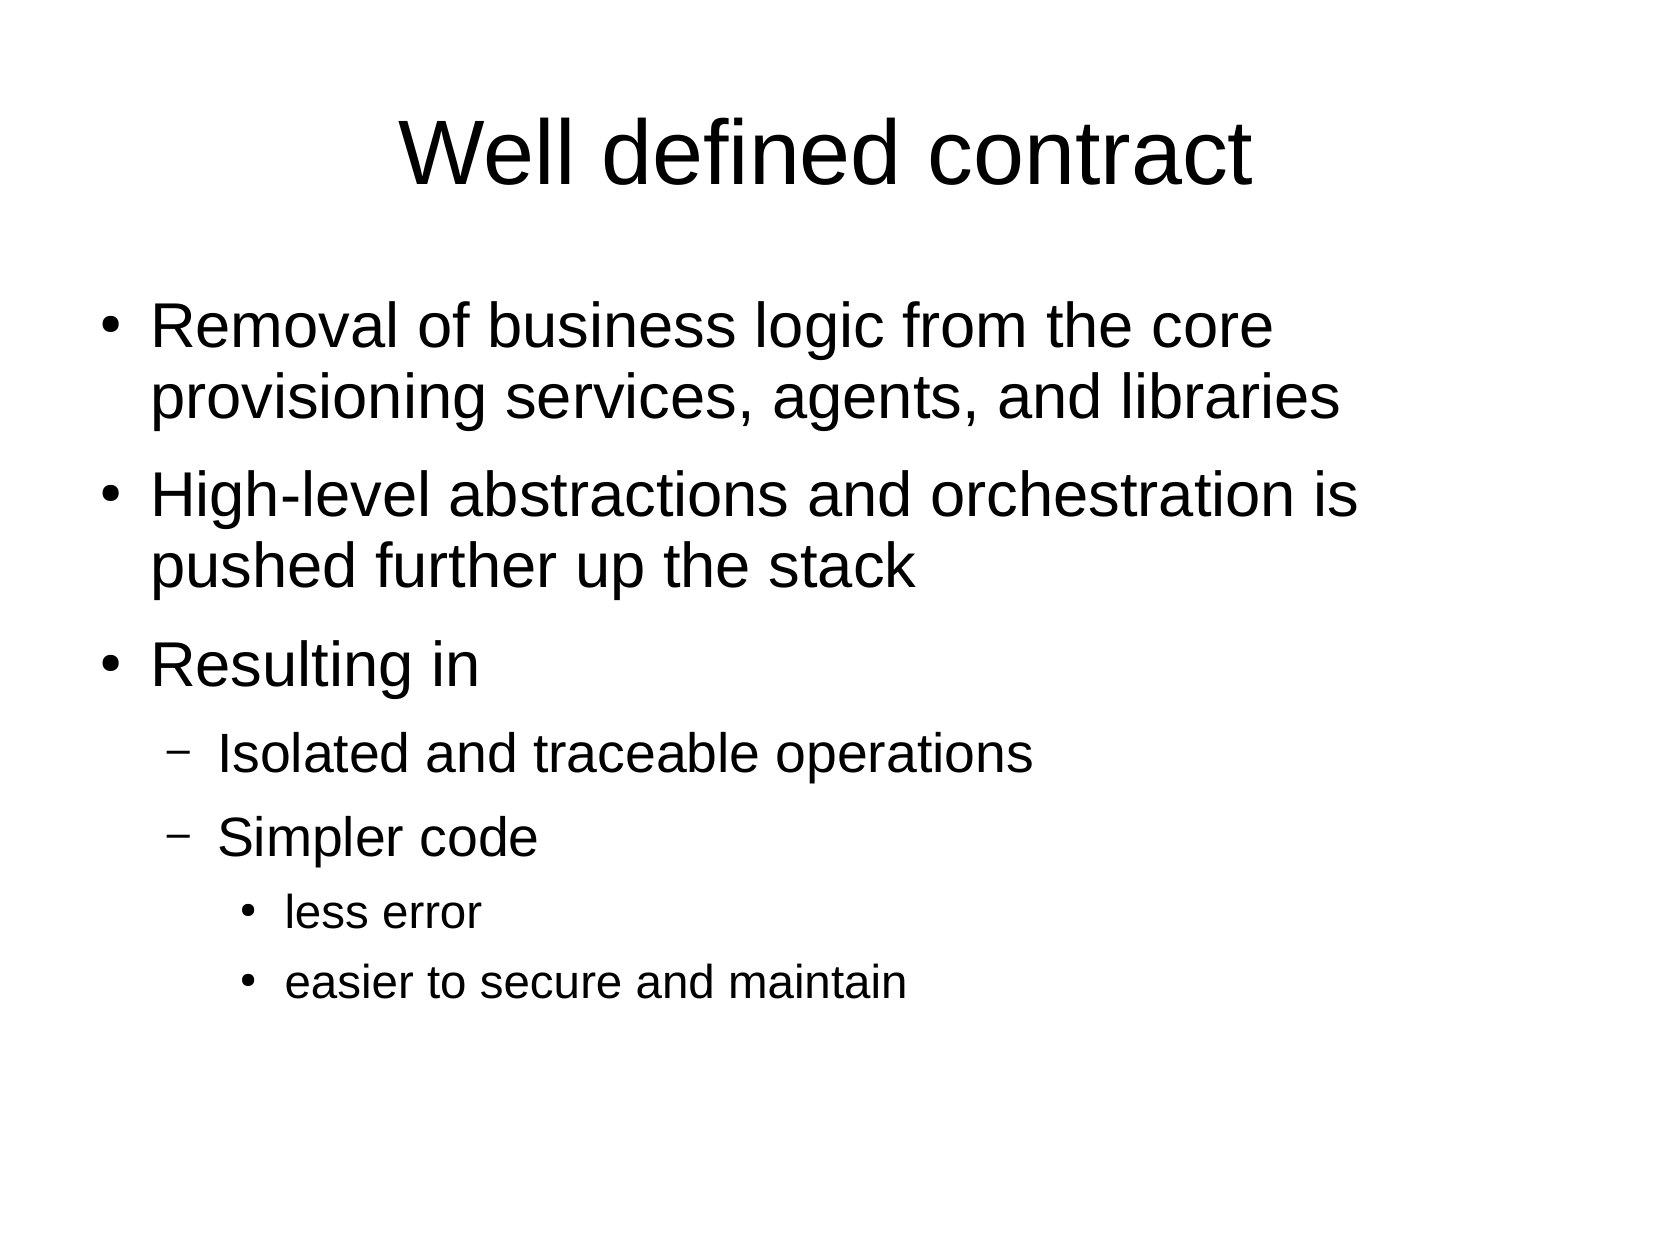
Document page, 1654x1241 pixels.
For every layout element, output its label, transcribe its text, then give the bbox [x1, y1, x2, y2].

list Removal of business logic from the core provisioning services, agents, and libraries High-level abstractions and orchestration is pushed further up the stack Resulting in Isolated and traceable operations Simpler code less error easier to secure and maintain [82, 290, 1571, 1010]
title Well defined contract [82, 49, 1571, 257]
